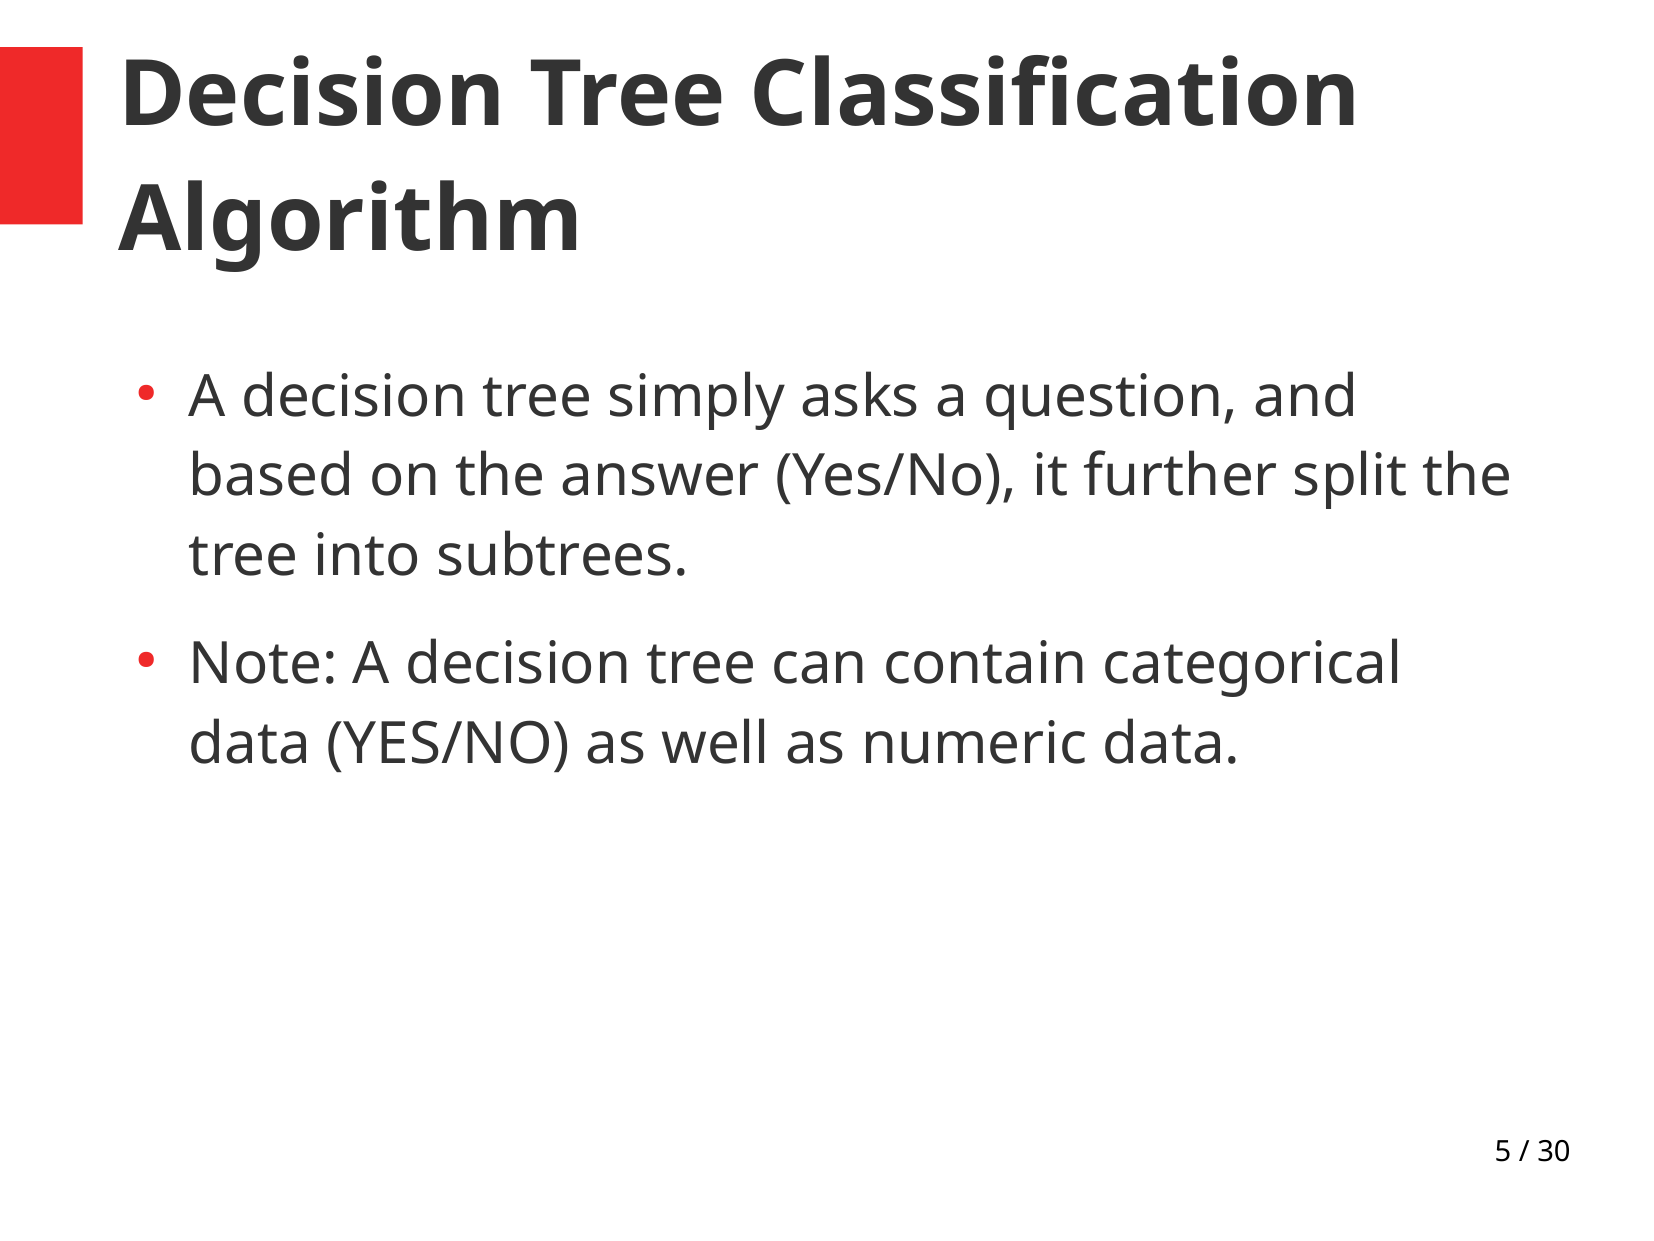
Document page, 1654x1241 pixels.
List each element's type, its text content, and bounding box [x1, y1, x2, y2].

list A decision tree simply asks a question, and based on the answer (Yes/No), it further split the tree into subtrees. Note: A decision tree can contain categorical data (YES/NO) as well as numeric data. [118, 354, 1536, 1074]
title Decision Tree Classification Algorithm [118, 28, 1571, 278]
